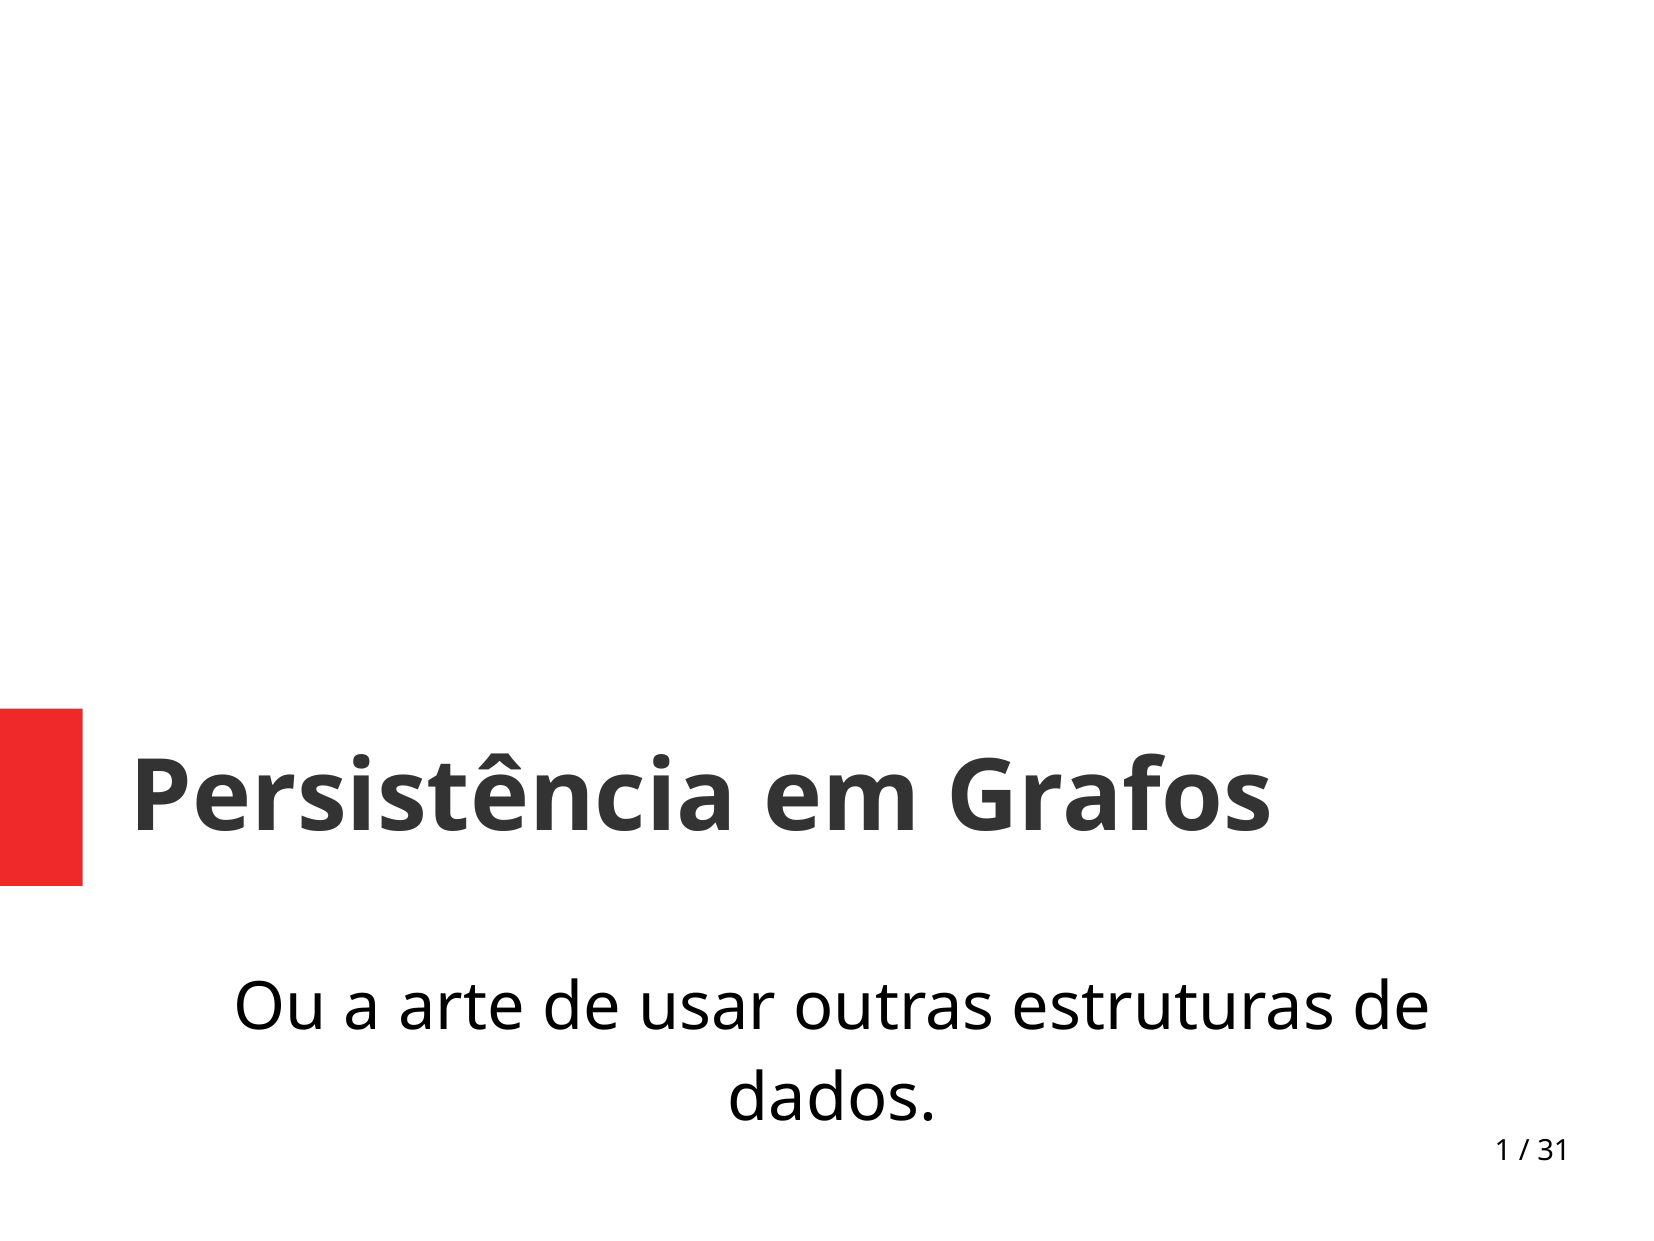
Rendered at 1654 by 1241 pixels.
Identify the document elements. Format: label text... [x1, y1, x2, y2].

subtitle Ou a arte de usar outras estruturas de dados. [129, 968, 1536, 1130]
title Persistência em Grafos [129, 655, 1536, 928]
